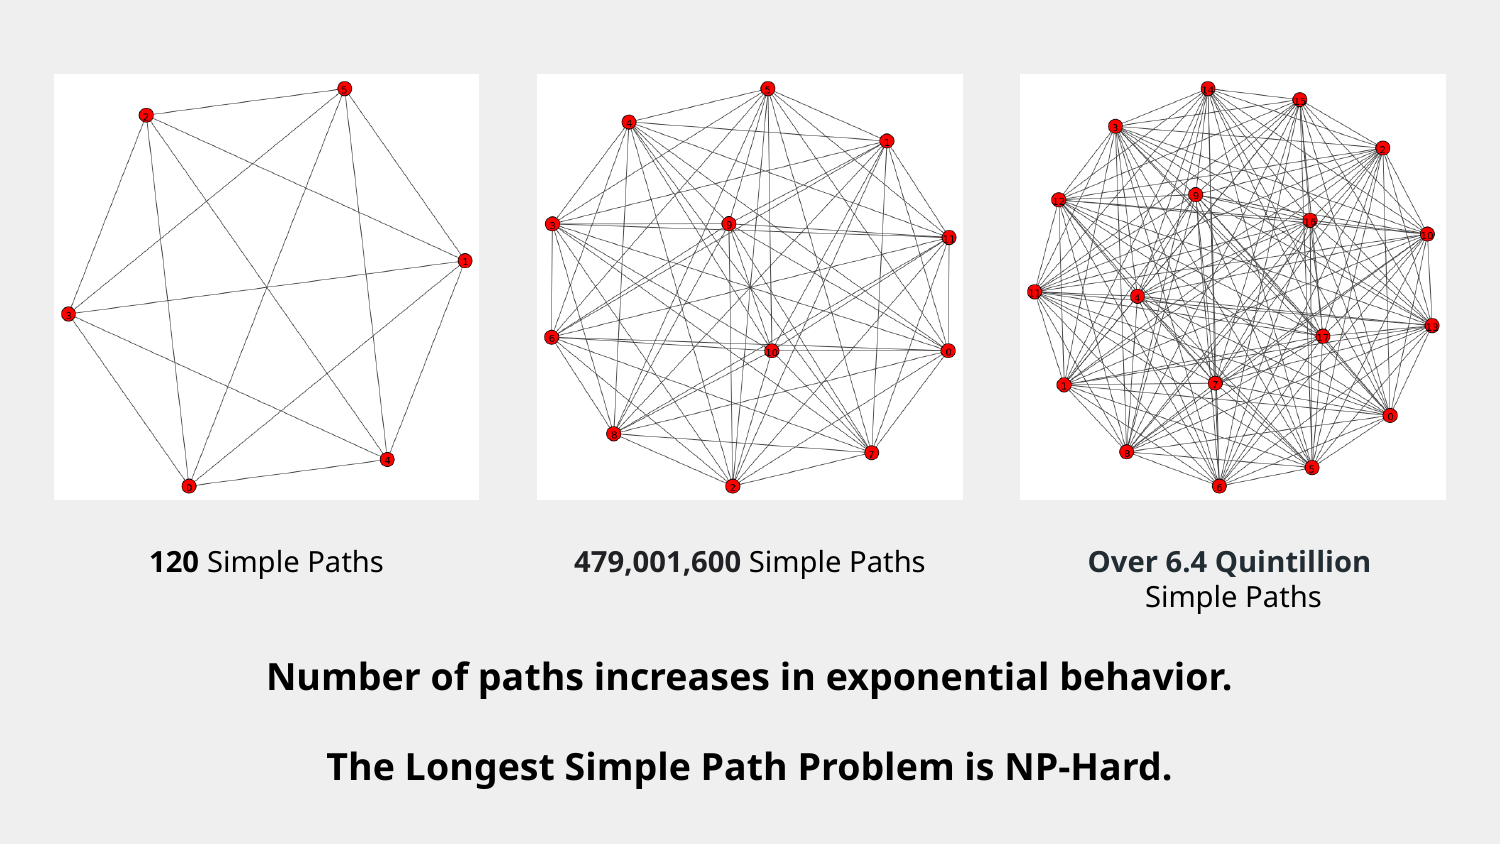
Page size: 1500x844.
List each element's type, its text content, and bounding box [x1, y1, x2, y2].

picture [537, 74, 963, 500]
text_box 479,001,600 Simple Paths [420, 528, 904, 594]
text_box Number of paths increases in exponential behavior. The Longest Simple Path Problem is NP-Hard. [155, 637, 1345, 803]
picture [54, 74, 479, 500]
text_box 120 Simple Paths [0, 528, 420, 594]
picture [1020, 74, 1446, 500]
text_box Over 6.4 Quintillion Simple Paths [904, 528, 1500, 629]
